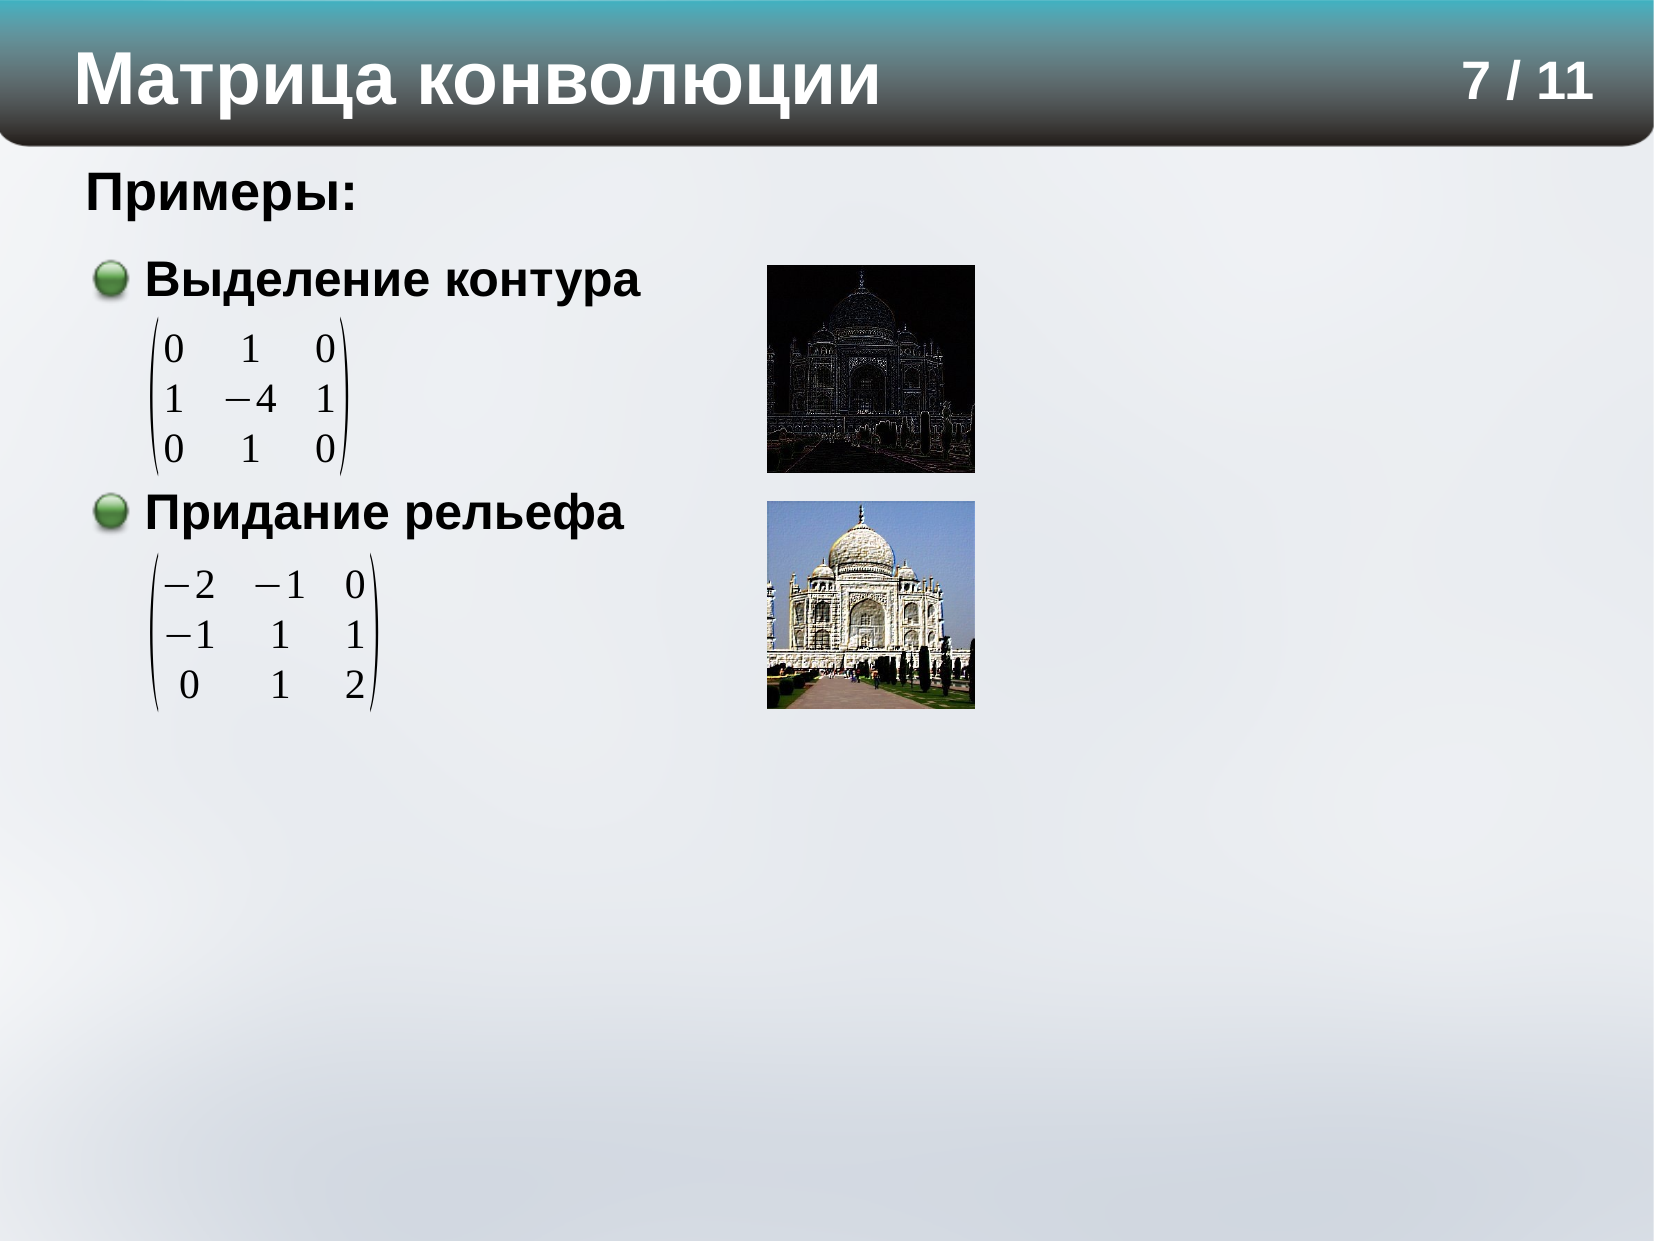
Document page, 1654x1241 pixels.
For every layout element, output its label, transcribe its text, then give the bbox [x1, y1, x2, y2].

chart [141, 313, 358, 479]
text_box Матрица конволюции [59, 29, 1418, 129]
text_box 7 / 11 [1446, 42, 1654, 179]
text_box Примеры: Выделение контура Придание рельефа [70, 153, 1595, 548]
picture [767, 265, 975, 473]
picture [0, 0, 1654, 1241]
chart [141, 549, 388, 715]
